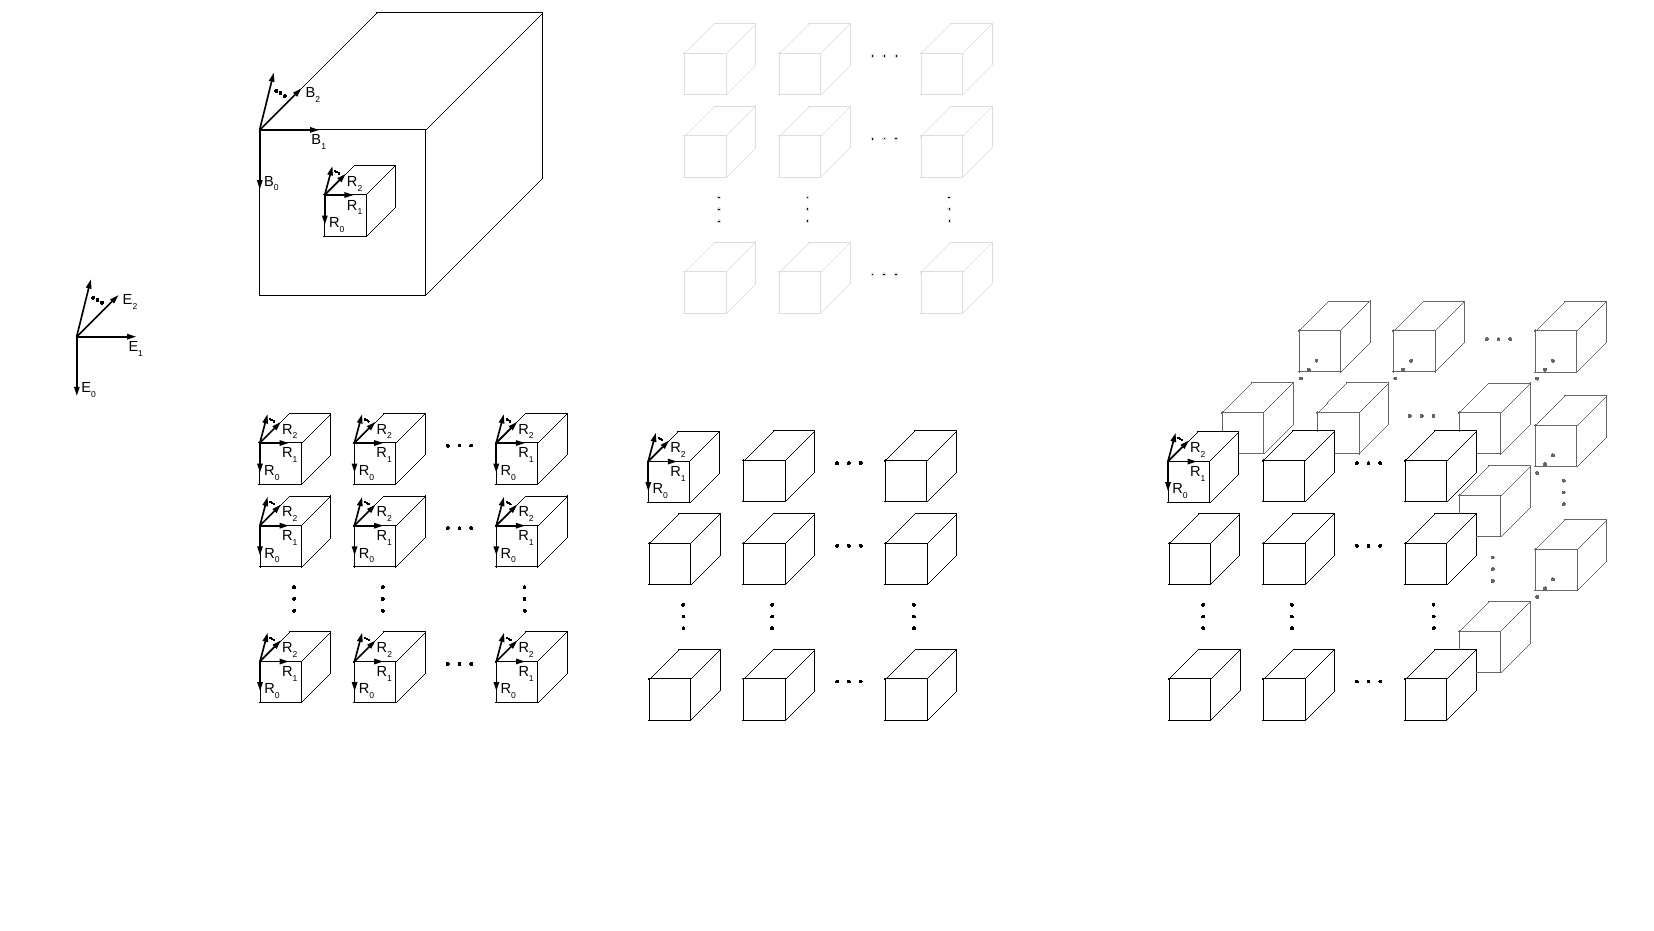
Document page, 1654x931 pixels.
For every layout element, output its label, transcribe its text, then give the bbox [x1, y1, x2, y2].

text_box R0 [343, 454, 389, 490]
text_box E0 [66, 372, 111, 407]
text_box R0 [325, 206, 360, 236]
text_box R2 [267, 662, 301, 667]
text_box R0 [485, 537, 531, 573]
text_box R2 [503, 496, 549, 531]
text_box R2 [503, 632, 549, 667]
text_box R1 [332, 201, 366, 224]
text_box R2 [267, 496, 313, 531]
text_box R1 [302, 667, 313, 691]
text_box R1 [396, 449, 407, 472]
text_box R1 [690, 467, 701, 491]
text_box E1 [113, 330, 158, 366]
text_box R1 [538, 667, 549, 691]
text_box E2 [107, 283, 153, 319]
text_box R2 [361, 526, 395, 531]
text_box R2 [503, 413, 549, 449]
text_box R0 [249, 454, 295, 490]
text_box R1 [396, 531, 407, 555]
text_box R0 [497, 454, 531, 484]
text_box R0 [314, 206, 360, 242]
text_box R0 [497, 537, 531, 566]
text_box R0 [249, 673, 295, 708]
text_box R1 [503, 449, 537, 472]
text_box R0 [485, 454, 531, 490]
text_box R0 [1169, 473, 1203, 502]
text_box R0 [637, 473, 683, 508]
text_box B1 [296, 124, 341, 159]
text_box B0 [249, 165, 294, 200]
text_box R2 [267, 526, 301, 531]
text_box R2 [361, 662, 395, 667]
text_box R0 [260, 454, 295, 484]
text_box R1 [367, 201, 378, 224]
text_box R0 [649, 473, 683, 502]
text_box R2 [503, 526, 537, 531]
text_box R1 [361, 531, 395, 555]
text_box R2 [503, 662, 537, 667]
text_box R2 [1175, 462, 1209, 467]
text_box R1 [396, 667, 407, 691]
text_box R2 [332, 195, 366, 201]
text_box R1 [361, 449, 395, 472]
text_box R1 [503, 531, 537, 555]
text_box R1 [302, 531, 313, 555]
text_box R0 [355, 673, 389, 702]
text_box R1 [267, 667, 301, 691]
text_box R1 [503, 667, 537, 691]
text_box R2 [361, 496, 407, 531]
text_box R0 [1157, 473, 1203, 508]
text_box R2 [655, 462, 689, 467]
text_box R1 [267, 449, 301, 472]
text_box R0 [261, 537, 295, 566]
text_box R1 [1210, 467, 1221, 491]
text_box R2 [361, 632, 407, 667]
text_box R0 [355, 454, 389, 484]
text_box R1 [538, 449, 549, 472]
text_box R0 [344, 537, 389, 573]
text_box R0 [344, 673, 389, 708]
text_box R2 [267, 632, 313, 667]
text_box R2 [361, 413, 407, 449]
text_box R0 [355, 537, 389, 566]
text_box R1 [361, 667, 395, 691]
text_box R2 [503, 443, 537, 449]
text_box R1 [302, 449, 313, 472]
text_box R1 [1175, 467, 1209, 491]
text_box R2 [1175, 432, 1221, 467]
text_box R1 [267, 531, 301, 555]
text_box R2 [267, 443, 301, 449]
text_box R2 [267, 413, 313, 449]
text_box R1 [655, 467, 689, 491]
text_box R2 [655, 432, 701, 467]
text_box R0 [497, 673, 531, 702]
text_box B2 [290, 76, 335, 112]
text_box R1 [538, 531, 549, 555]
text_box R0 [485, 673, 531, 708]
text_box R0 [249, 537, 295, 573]
text_box R2 [332, 165, 378, 201]
text_box R2 [361, 443, 395, 449]
text_box R0 [261, 673, 295, 702]
